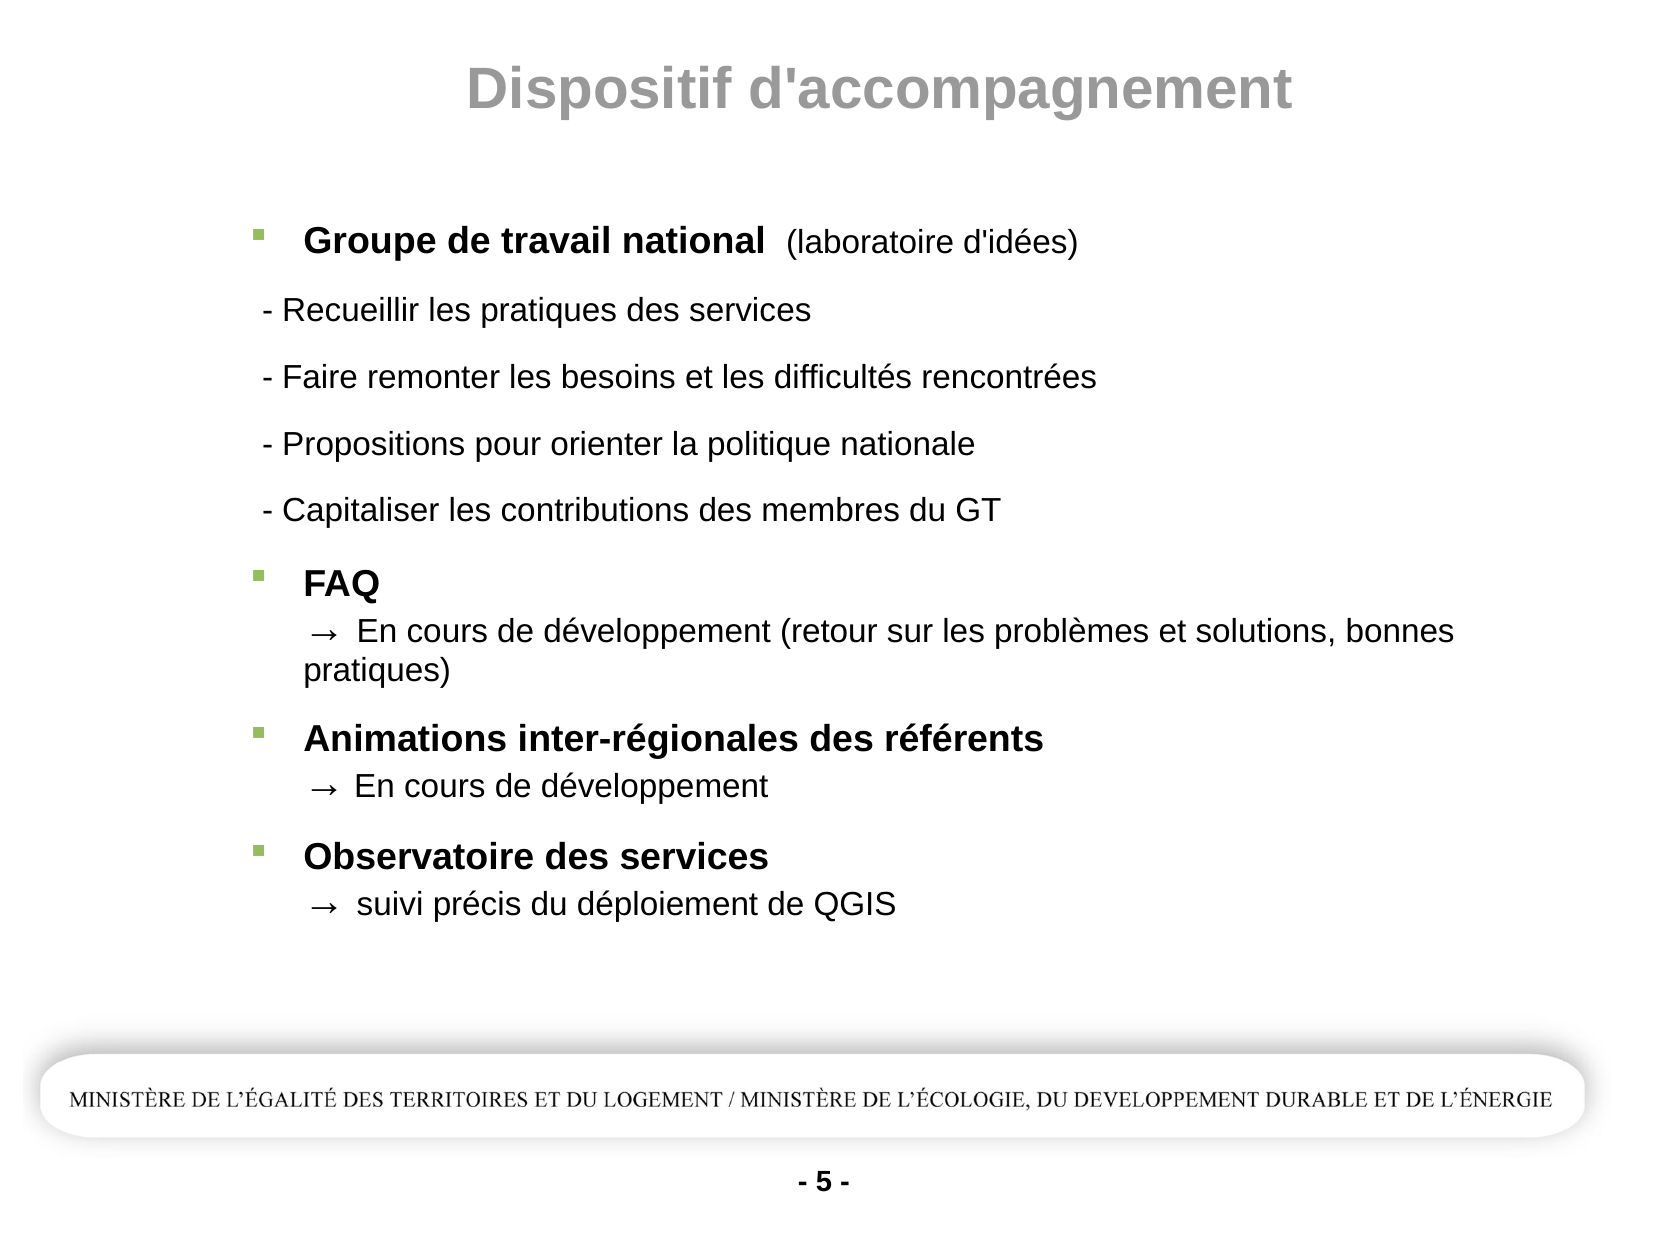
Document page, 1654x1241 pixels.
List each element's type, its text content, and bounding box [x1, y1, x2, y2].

text_box Dispositif d'accompagnement [215, 52, 1545, 122]
picture [23, 1014, 1612, 1159]
text_box Groupe de travail national (laboratoire d'idées) - Recueillir les pratiques des services - Faire remonter les besoins et les difficultés rencontrées - Propositions pour orienter la politique nationale - Capitaliser les contributions des membres du GT FAQ → En cours de développement (retour sur les problèmes et solutions, bonnes pratiques) Animations inter-régionales des référents → En cours de développement Observatoire des services → suivi précis du déploiement de QGIS [232, 217, 1562, 1072]
